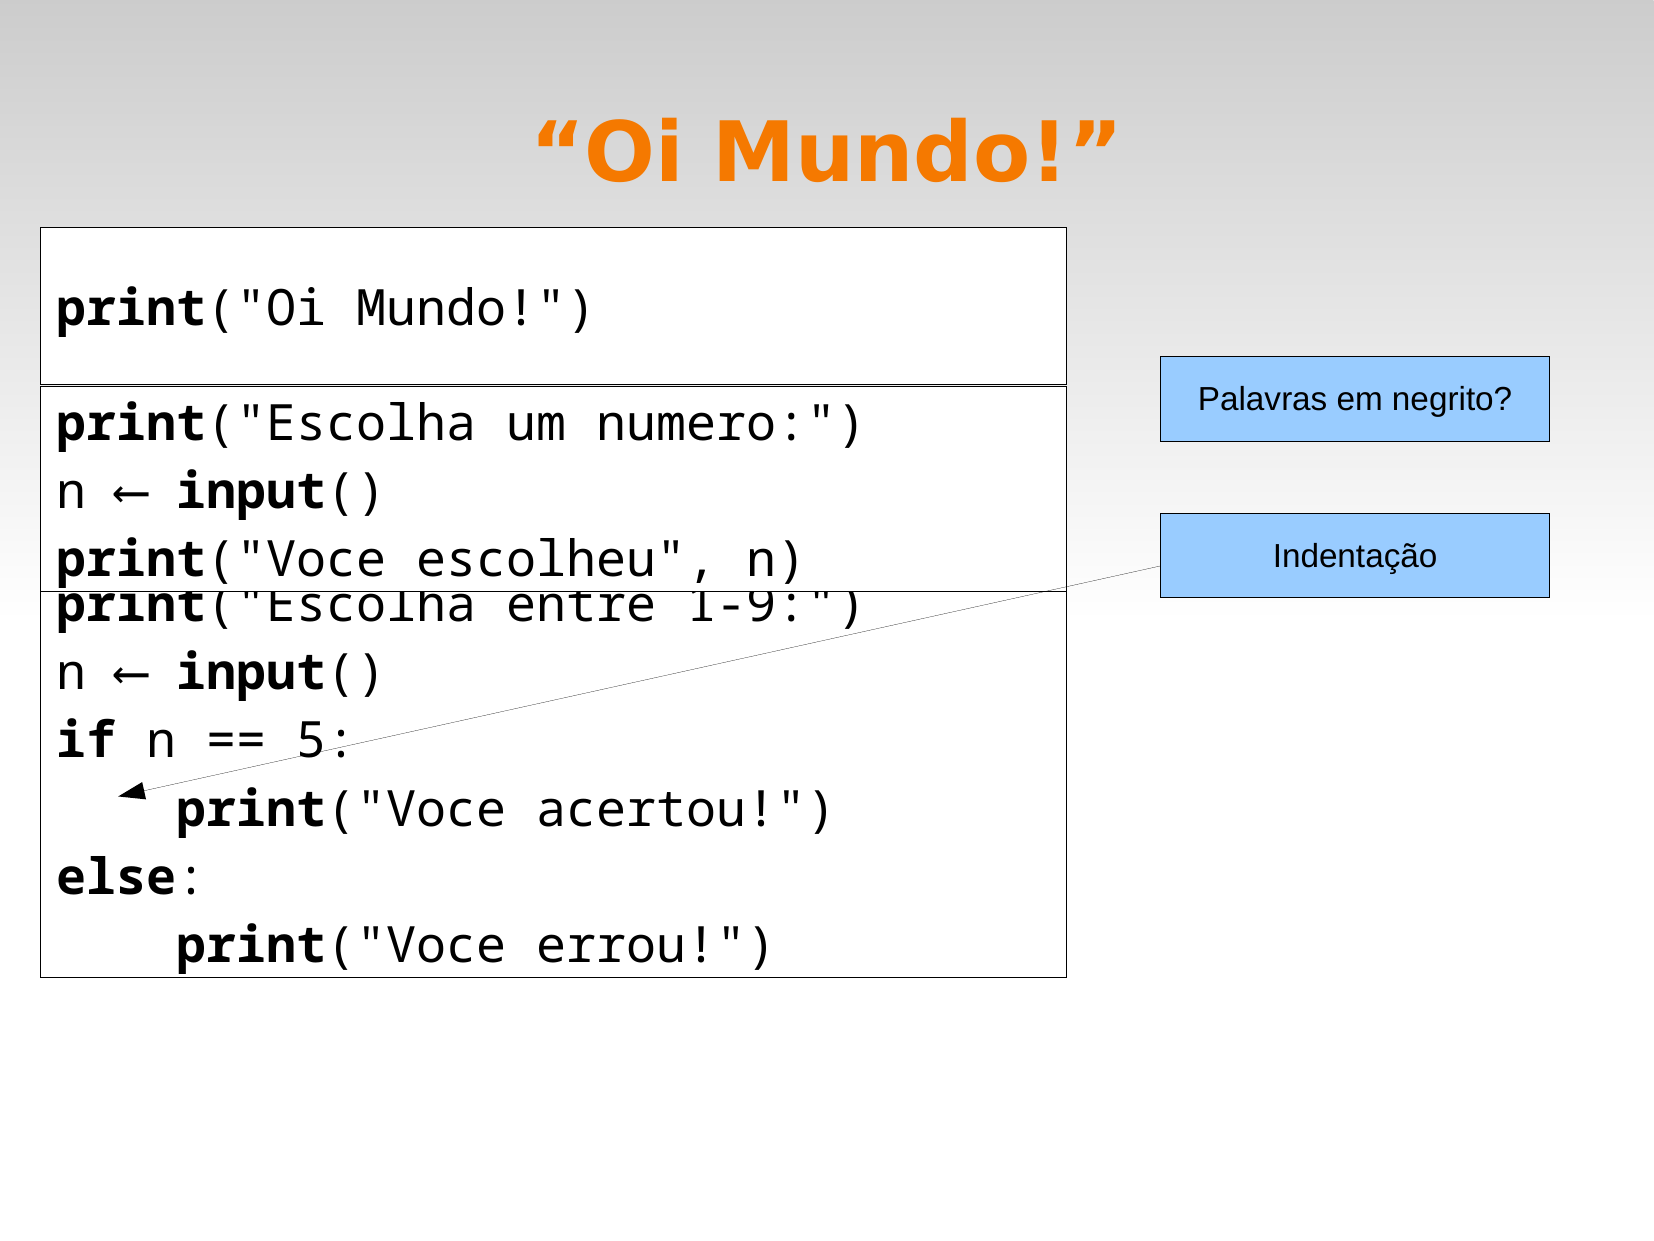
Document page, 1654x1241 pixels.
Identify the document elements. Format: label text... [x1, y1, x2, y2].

title “Oi Mundo!” [82, 49, 1571, 257]
text_box Palavras em negrito? [1160, 356, 1550, 442]
text_box print("Escolha entre 1-9:") n ⟵ input() if n == 5: print("Voce acertou!") else: print("Voce errou!") [40, 593, 1067, 952]
text_box print("Escolha um numero:") n ⟵ input() print("Voce escolheu", n) [40, 392, 1067, 587]
text_box Indentação [1160, 513, 1550, 598]
text_box print("Oi Mundo!") [40, 227, 1067, 385]
